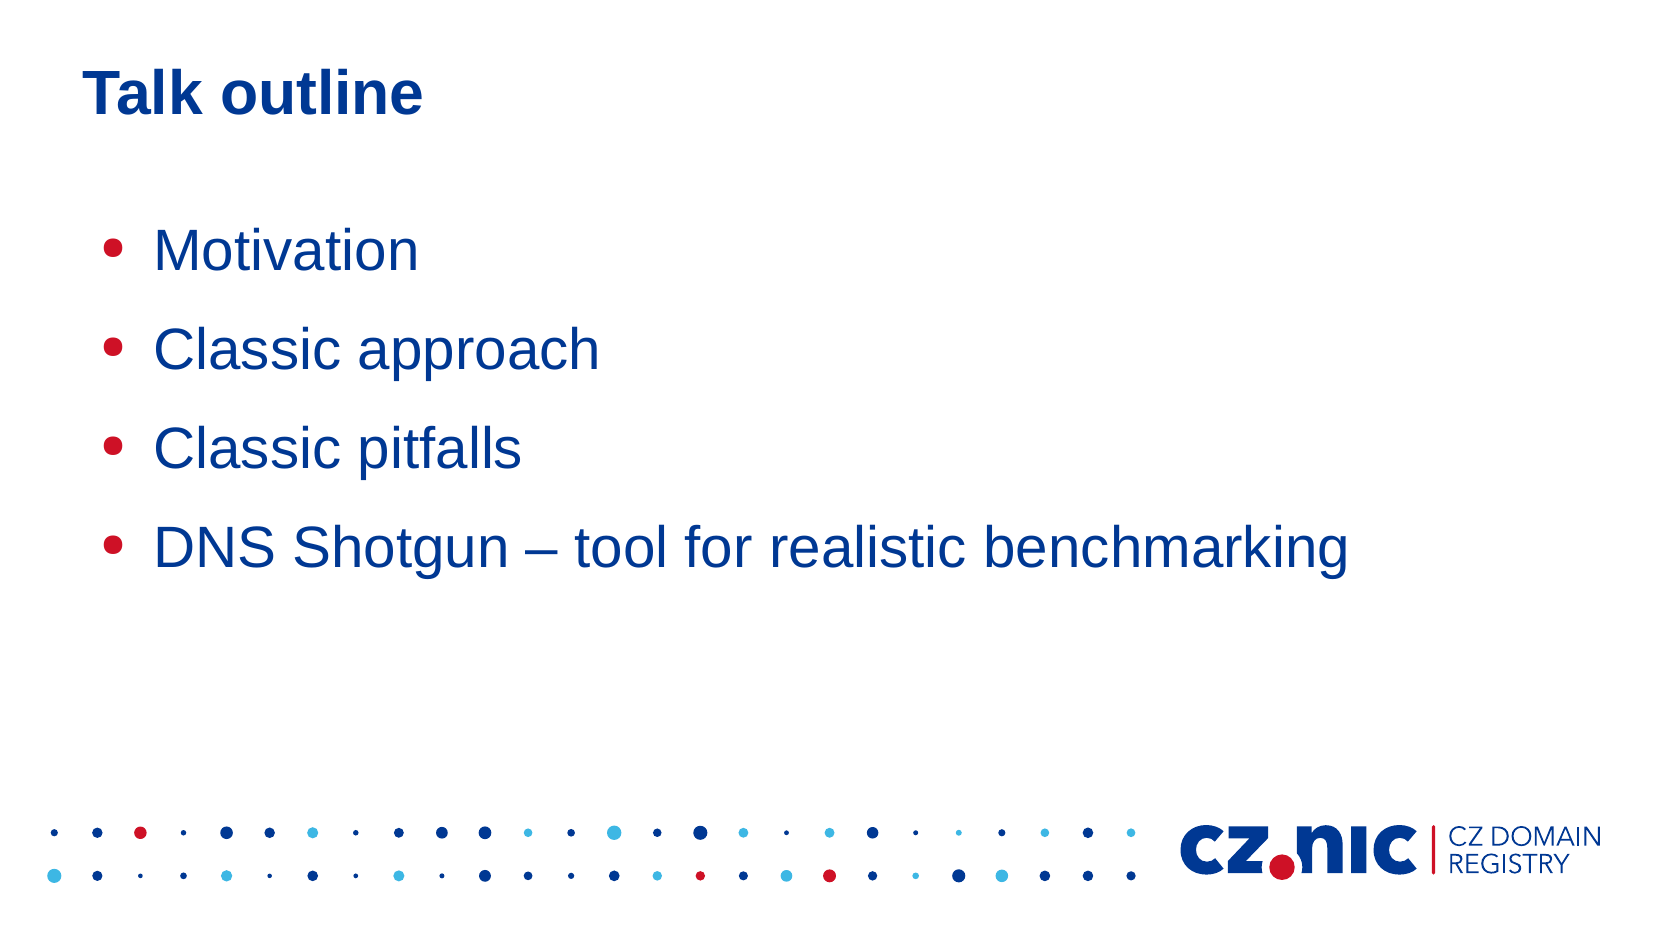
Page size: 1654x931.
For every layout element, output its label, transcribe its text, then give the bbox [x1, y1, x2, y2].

list Motivation Classic approach Classic pitfalls DNS Shotgun – tool for realistic benchmarking [82, 217, 1571, 758]
title Talk outline [82, 53, 1571, 133]
